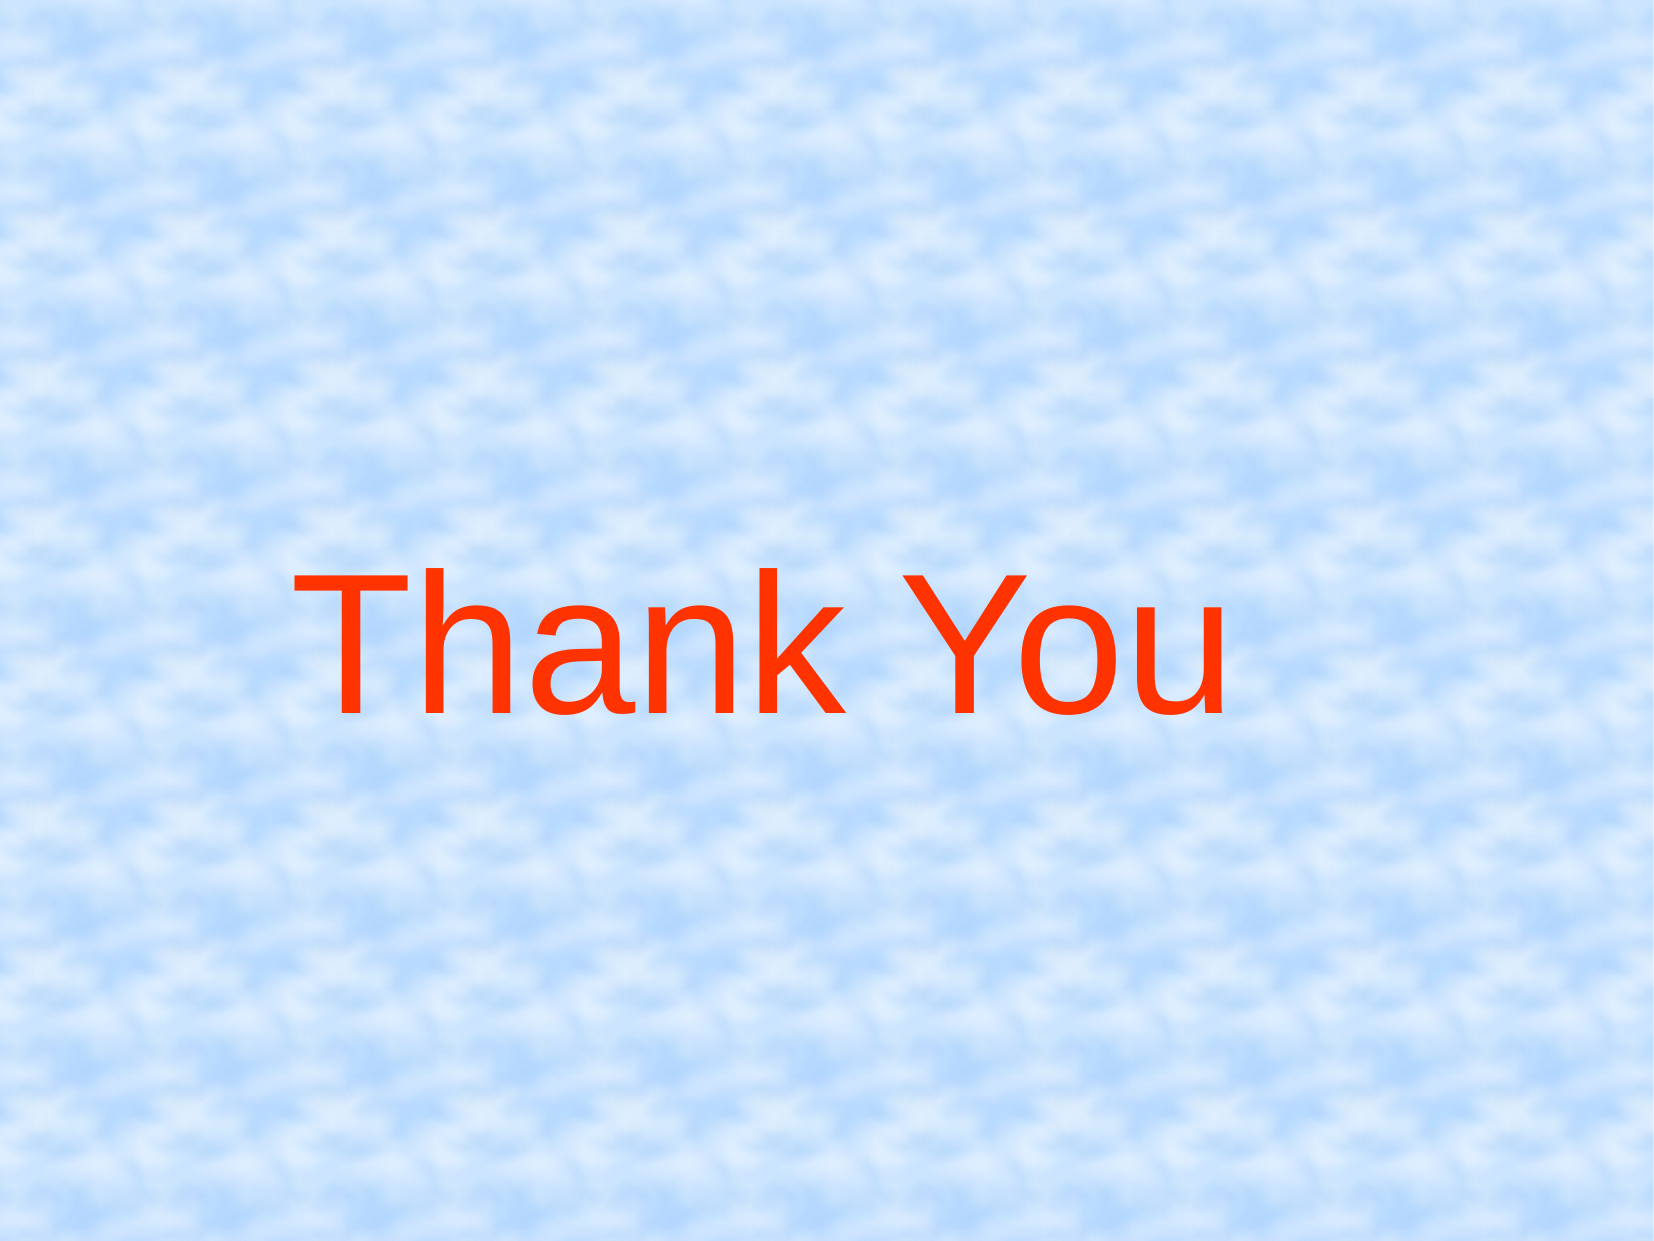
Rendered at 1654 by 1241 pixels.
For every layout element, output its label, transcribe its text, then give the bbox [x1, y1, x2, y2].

picture [0, 0, 1654, 1241]
title Thank You [47, 532, 1536, 756]
